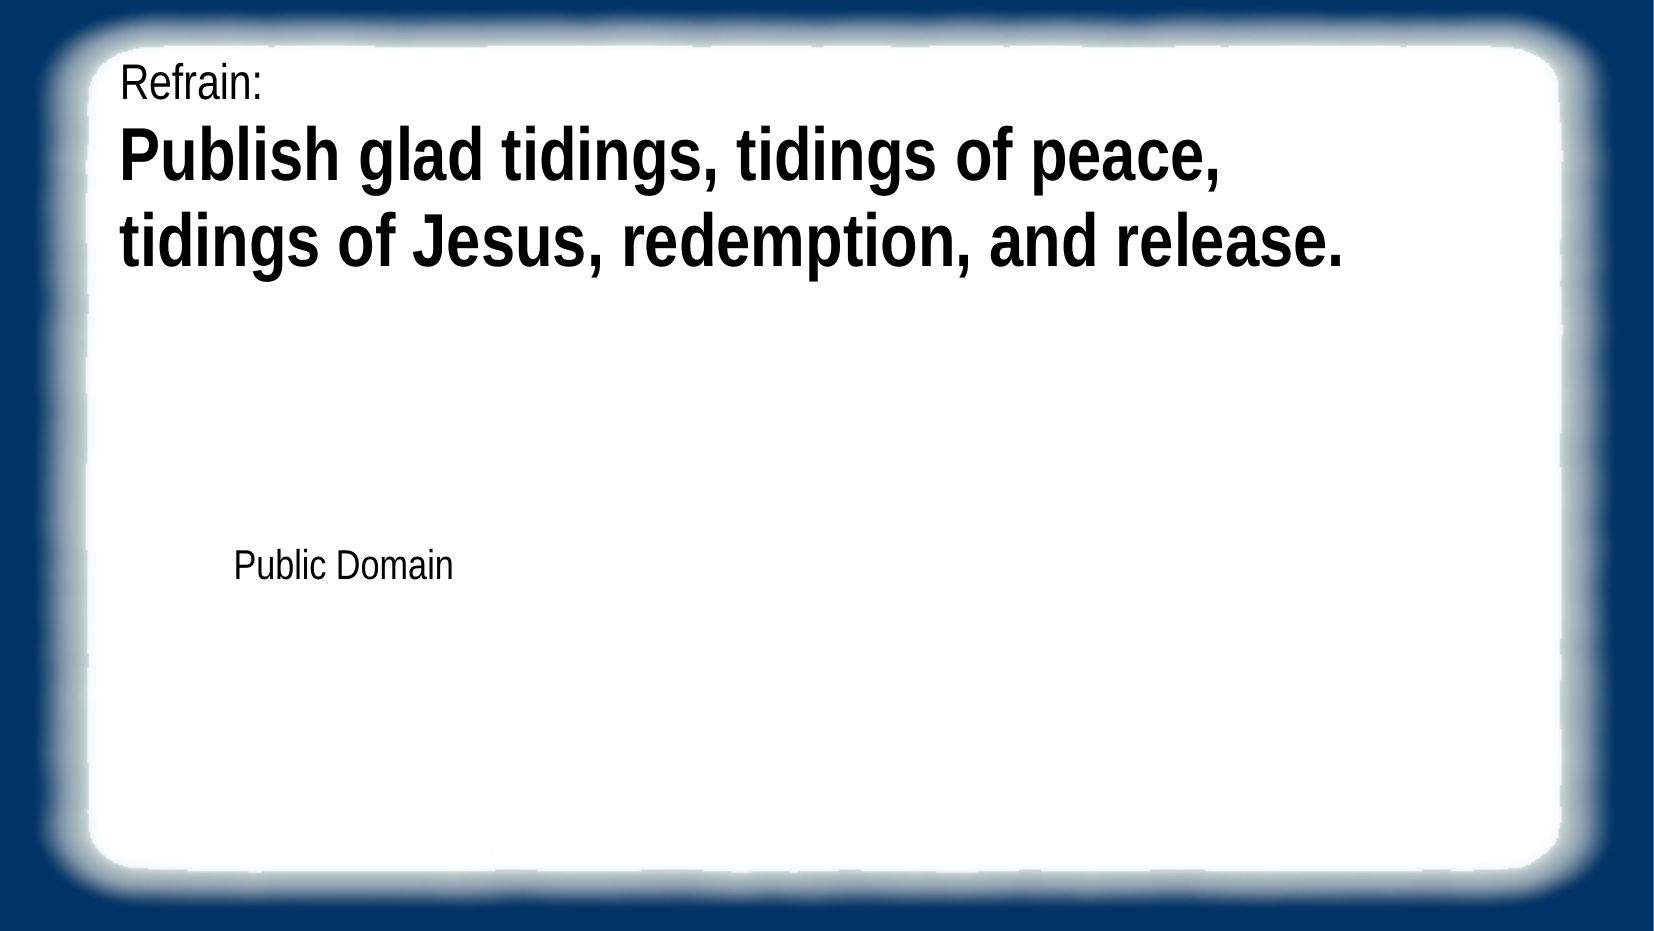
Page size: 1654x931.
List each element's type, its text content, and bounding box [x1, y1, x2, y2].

picture [0, 0, 1654, 931]
text_box Refrain: Publish glad tidings, tidings of peace, tidings of Jesus, redemption, and release. Public Domain [105, 45, 1546, 597]
